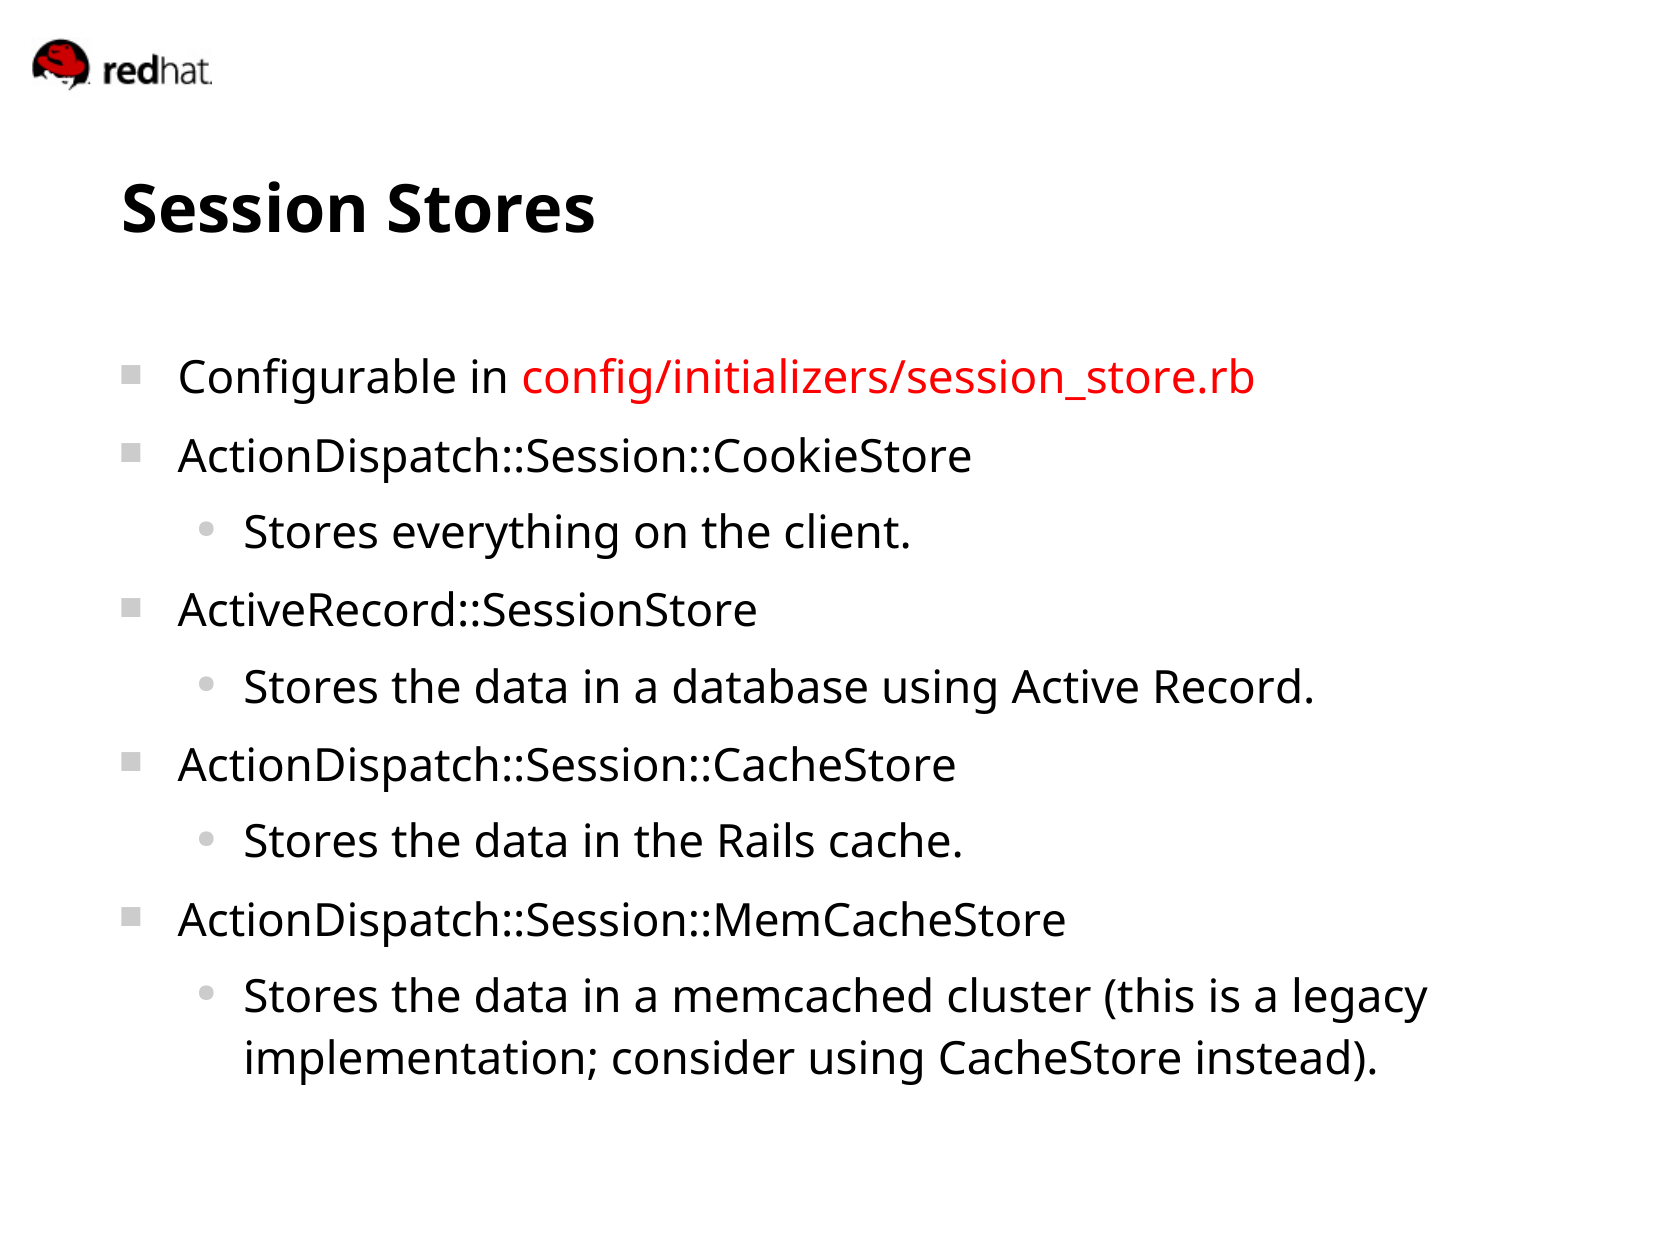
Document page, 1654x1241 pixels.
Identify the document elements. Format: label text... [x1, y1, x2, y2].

list Configurable in config/initializers/session_store.rb ActionDispatch::Session::CookieStore Stores everything on the client. ActiveRecord::SessionStore Stores the data in a database using Active Record. ActionDispatch::Session::CacheStore Stores the data in the Rails cache. ActionDispatch::Session::MemCacheStore Stores the data in a memcached cluster (this is a legacy implementation; consider using CacheStore instead). [121, 344, 1534, 1127]
title Session Stores [121, 102, 1534, 310]
picture [31, 37, 212, 98]
